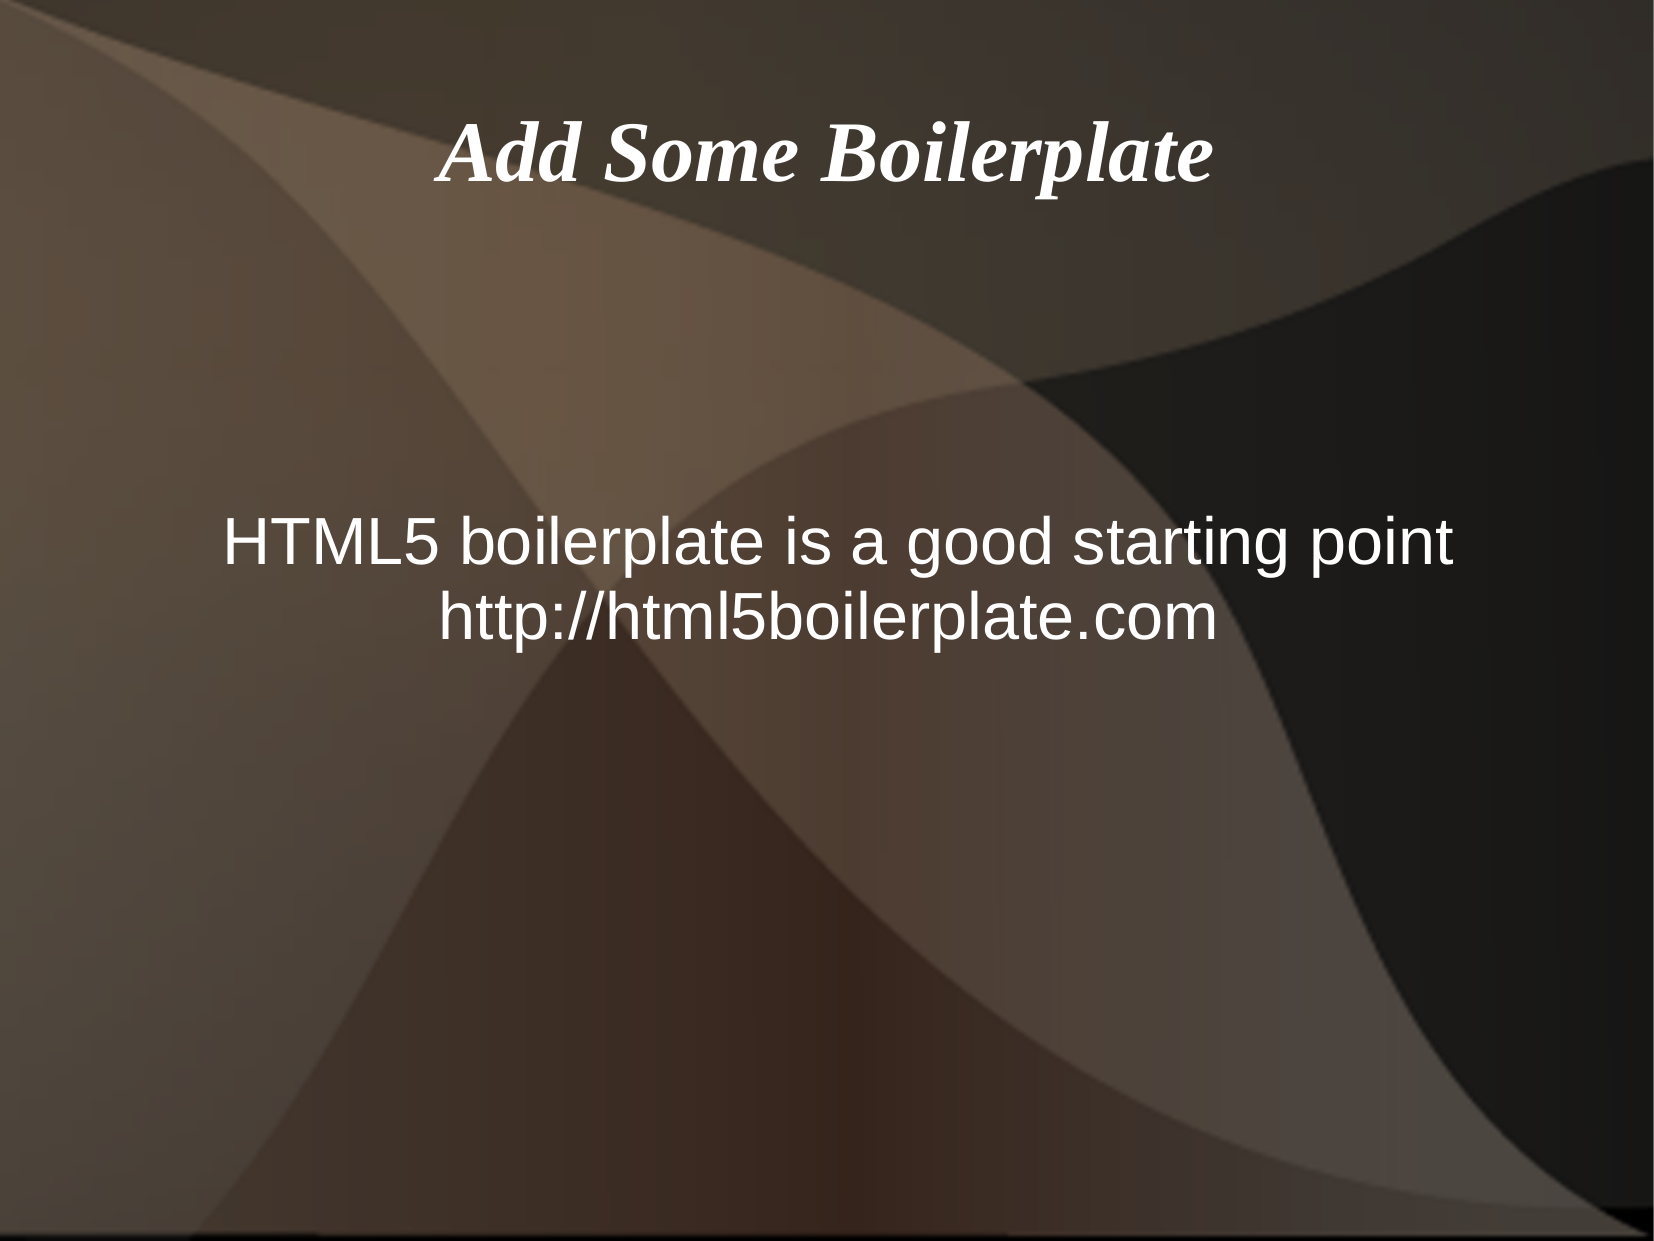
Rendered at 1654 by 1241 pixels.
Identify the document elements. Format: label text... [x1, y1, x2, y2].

subtitle HTML5 boilerplate is a good starting point http://html5boilerplate.com [82, 49, 1571, 1109]
picture [0, 0, 1654, 1241]
